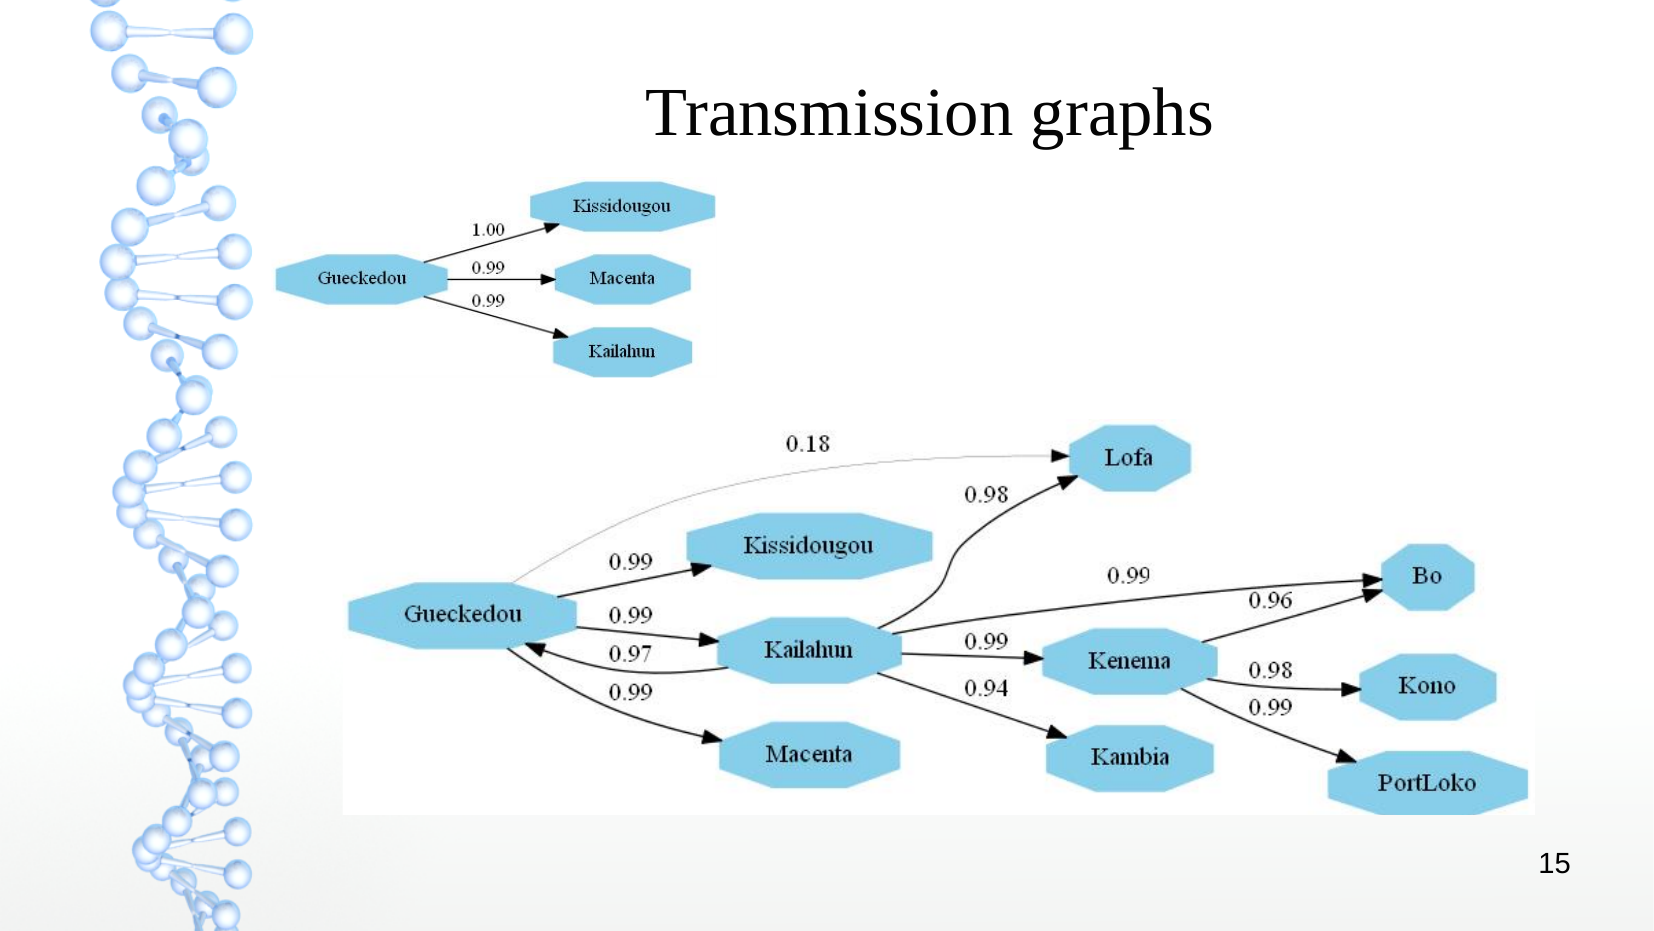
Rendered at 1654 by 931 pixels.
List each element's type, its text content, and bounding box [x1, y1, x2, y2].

title Transmission graphs [265, 35, 1595, 189]
picture [0, 0, 1654, 931]
